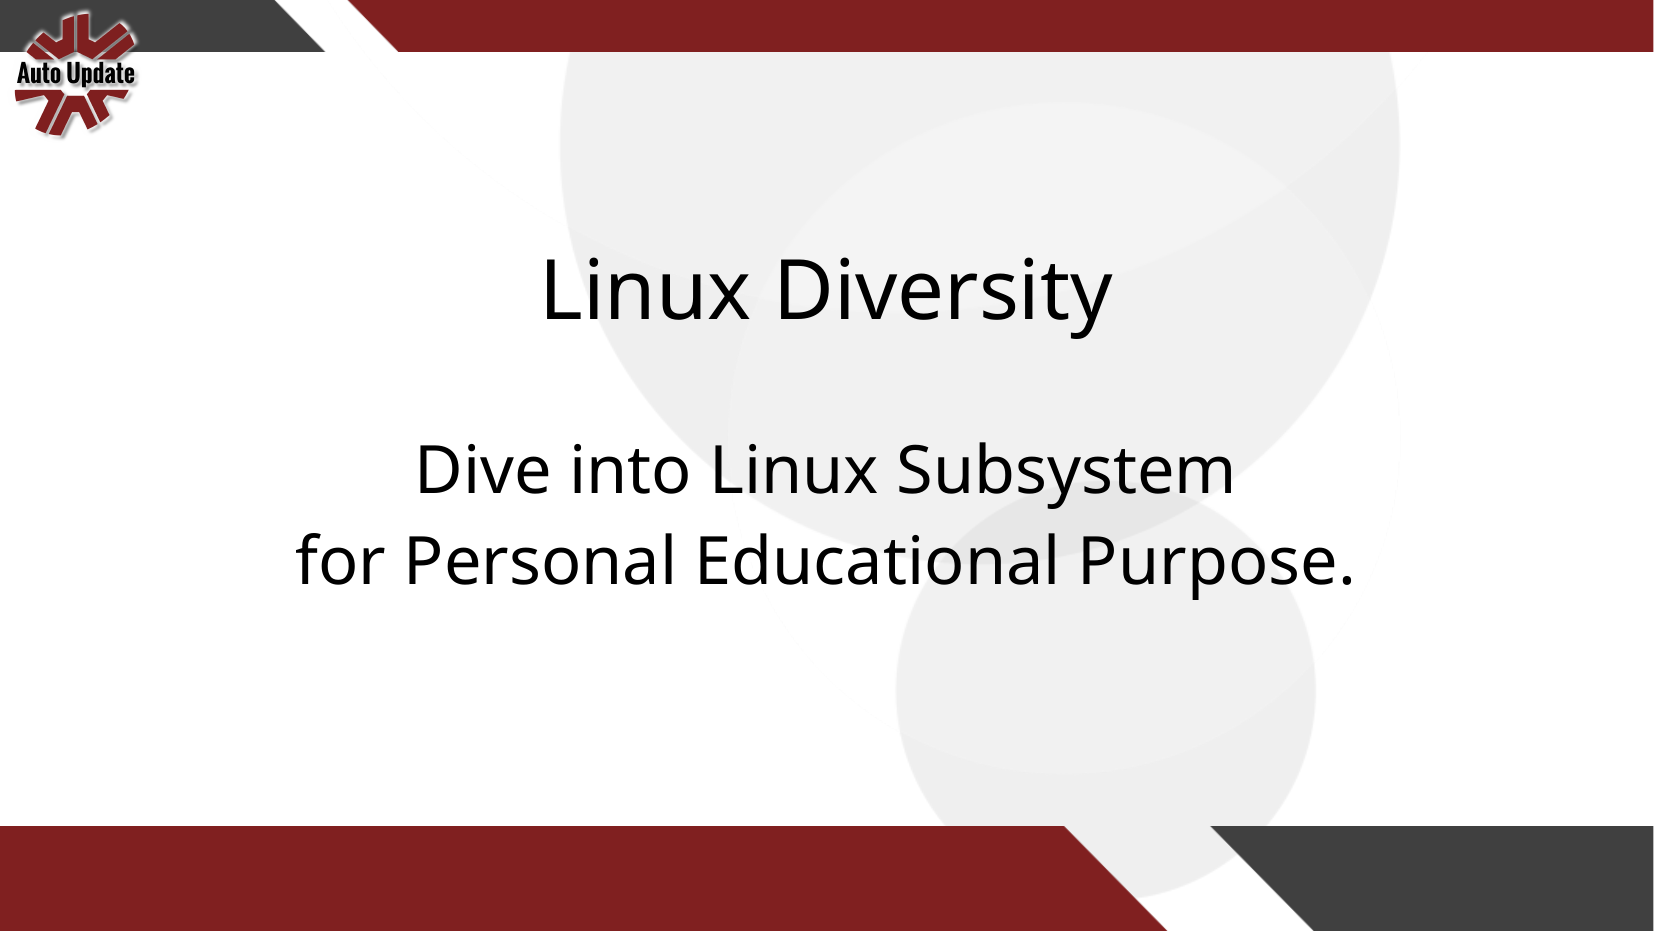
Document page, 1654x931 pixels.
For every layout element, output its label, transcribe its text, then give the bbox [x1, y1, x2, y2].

picture [0, 826, 1654, 931]
title Linux Diversity [82, 209, 1571, 269]
picture [0, 0, 1654, 151]
subtitle Dive into Linux Subsystem for Personal Educational Purpose. [82, 269, 1571, 757]
